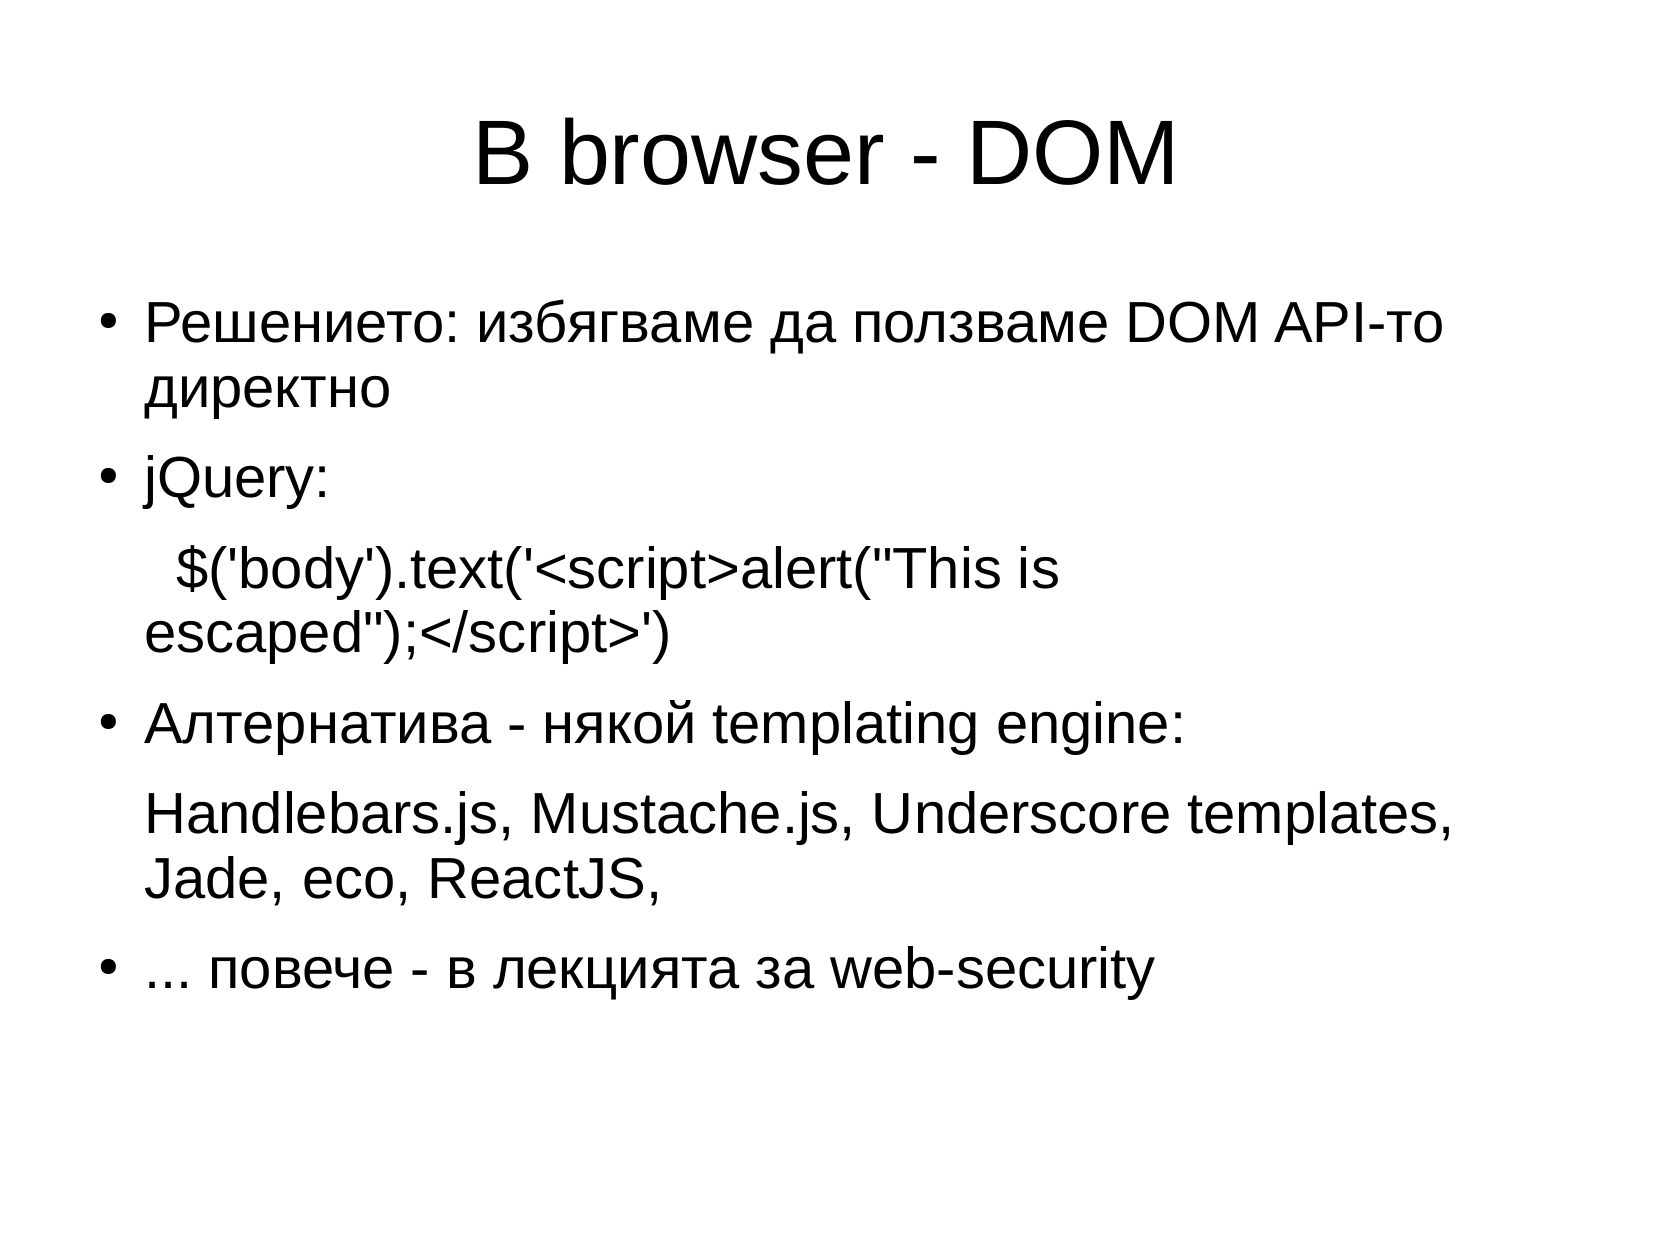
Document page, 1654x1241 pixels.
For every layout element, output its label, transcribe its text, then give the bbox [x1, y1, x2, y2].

title В browser - DOM [82, 49, 1571, 257]
list Решението: избягваме да ползваме DOM API-то директно jQuery: $('body').text('<script>alert("This is escaped");</script>') Алтернатива - някой templating engine: Handlebars.js, Mustache.js, Underscore templates, Jade, eco, ReactJS, ... повече - в лекцията за web-security [82, 290, 1571, 1010]
